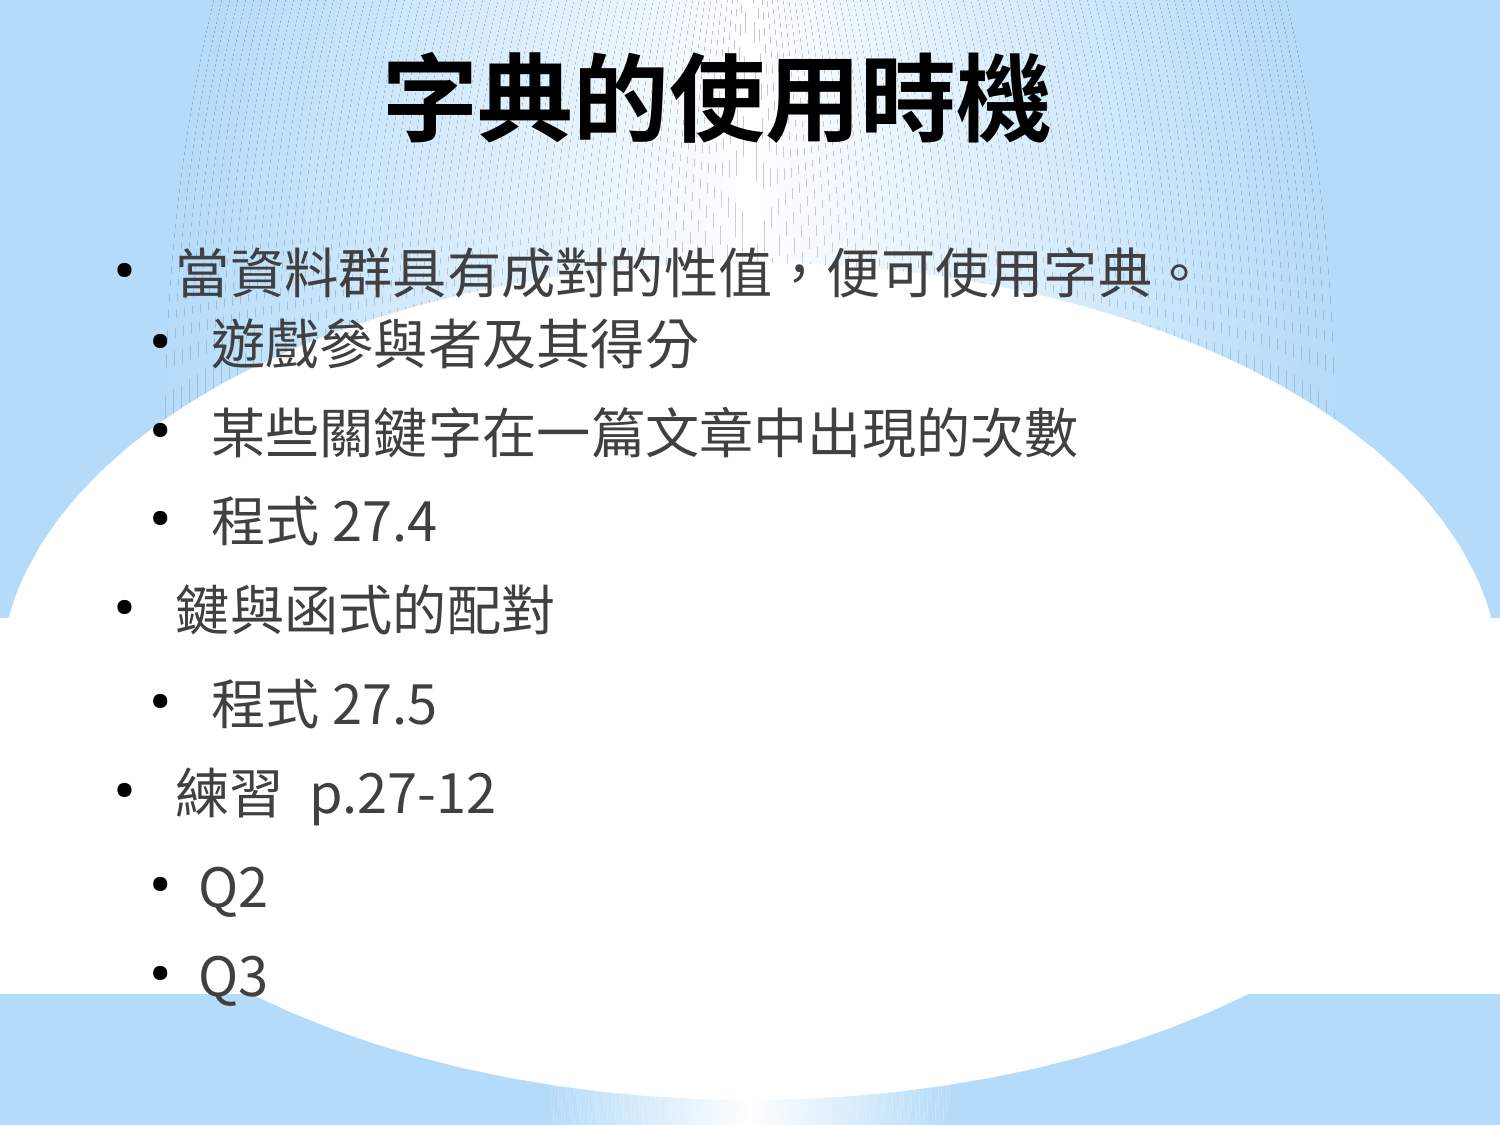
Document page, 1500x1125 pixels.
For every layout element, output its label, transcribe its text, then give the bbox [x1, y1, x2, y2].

title 字典的使用時機 [183, 30, 1252, 219]
list 當資料群具有成對的性值，便可使用字典。 遊戲參與者及其得分 某些關鍵字在一篇文章中出現的次數 程式27.4 鍵與函式的配對 程式27.5 練習 p.27-12 Q2 Q3 [100, 231, 1471, 1047]
